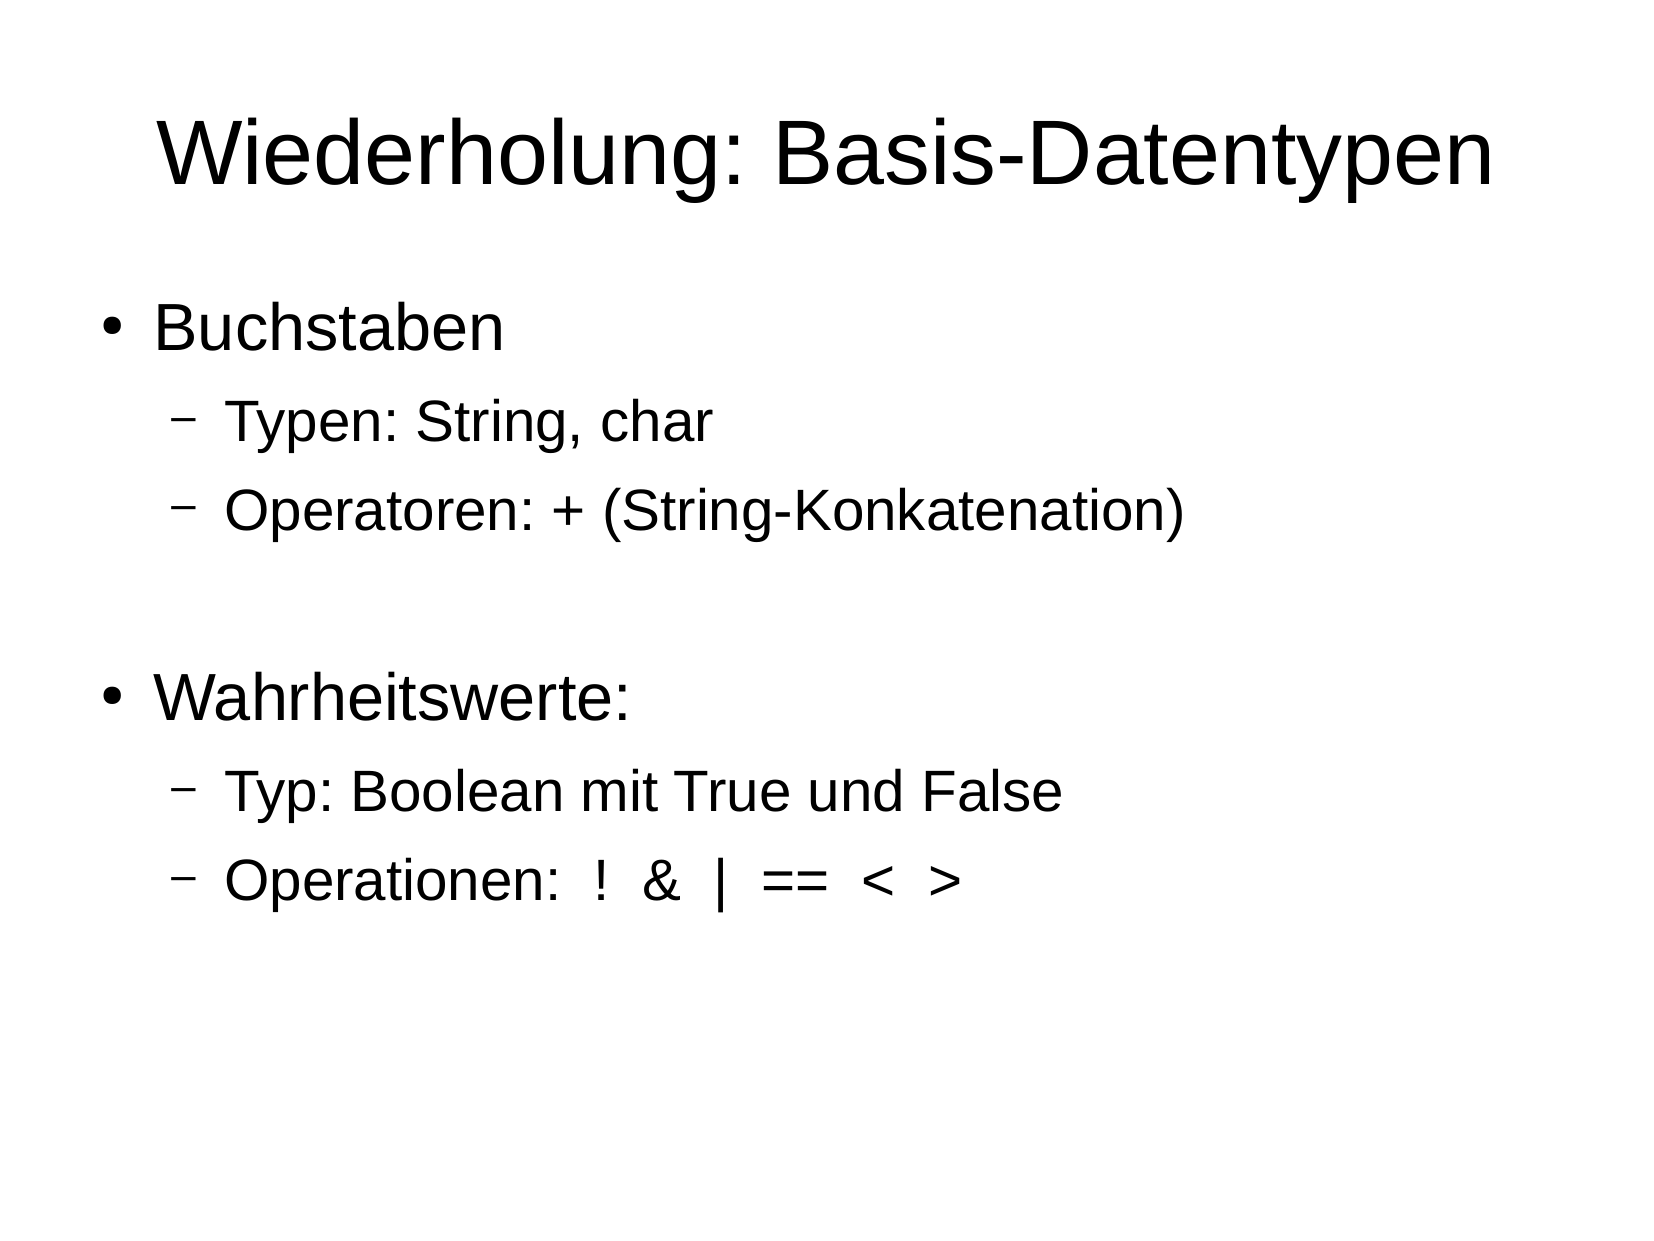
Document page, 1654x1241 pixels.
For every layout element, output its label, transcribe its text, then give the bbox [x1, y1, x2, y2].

list Buchstaben Typen: String, char Operatoren: + (String-Konkatenation) Wahrheitswerte: Typ: Boolean mit True und False Operationen: ! & | == < > [82, 290, 1571, 1010]
title Wiederholung: Basis-Datentypen [82, 49, 1571, 257]
